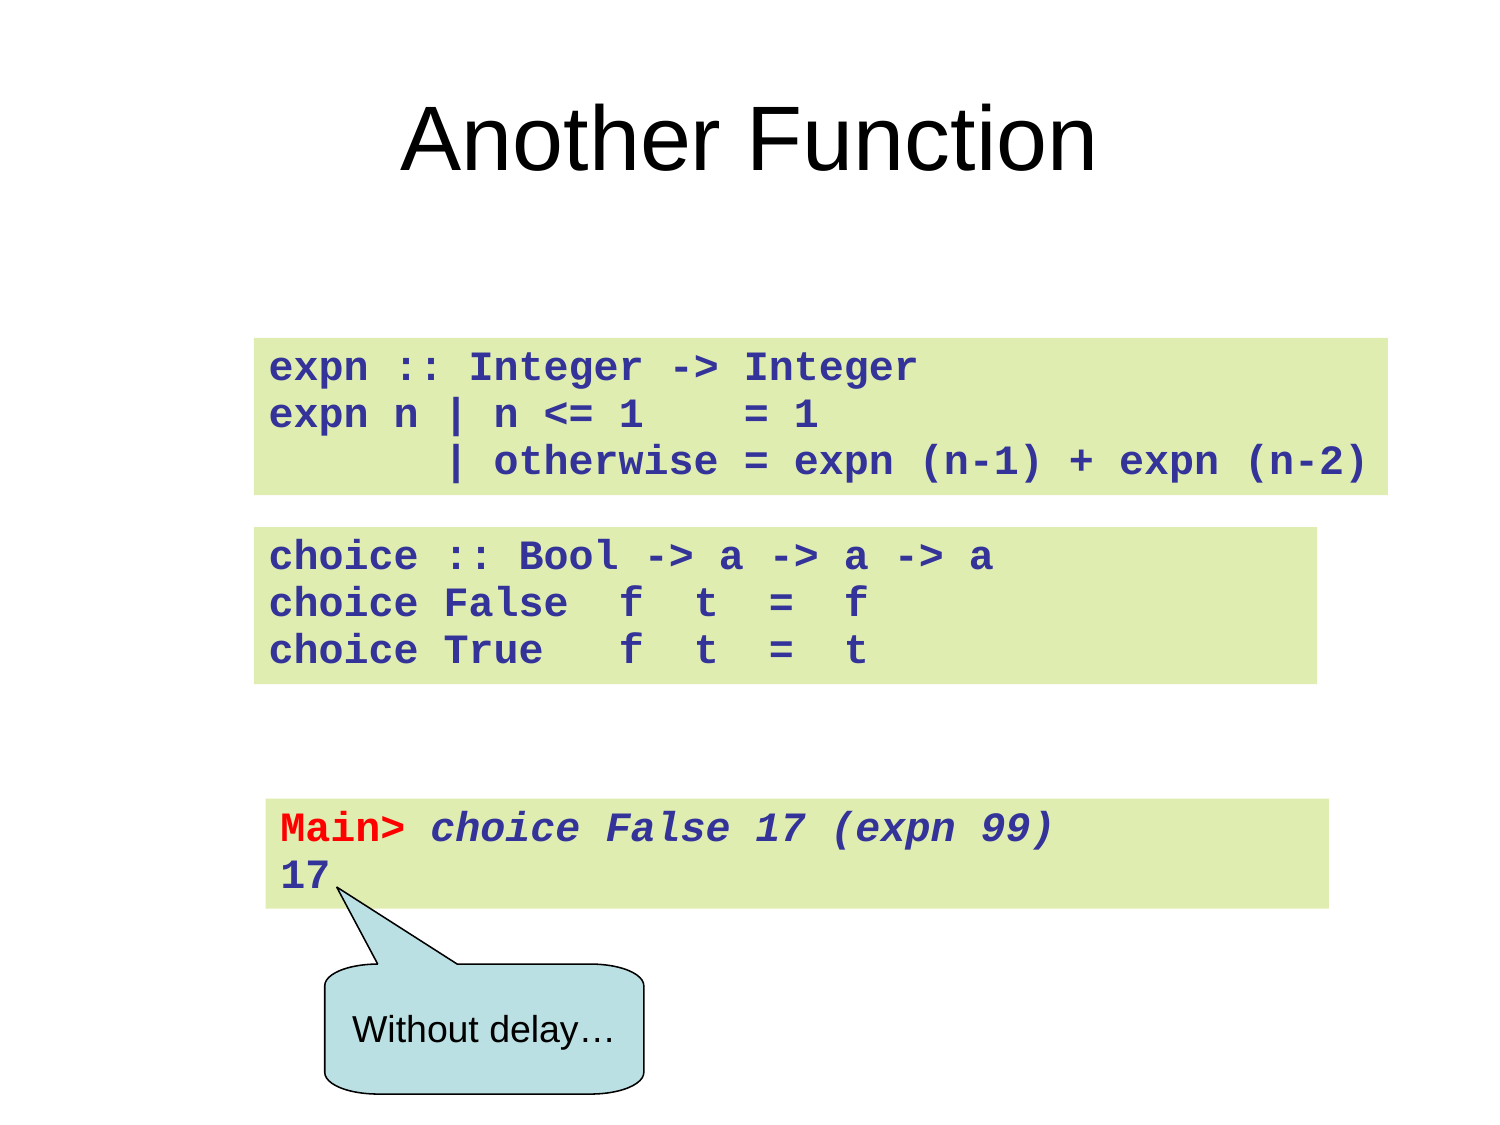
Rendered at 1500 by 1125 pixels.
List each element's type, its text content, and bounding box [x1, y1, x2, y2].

text_box choice :: Bool -> a -> a -> a choice False f t = f choice True f t = t [253, 527, 1318, 685]
text_box Main> choice False 17 (expn 99) 17 [265, 798, 1329, 909]
text_box expn :: Integer -> Integer expn n | n <= 1 = 1 | otherwise = expn (n-1) + expn (n-2) [253, 337, 1388, 496]
text_box Without delay… [324, 887, 644, 1095]
title Another Function [75, 45, 1426, 233]
